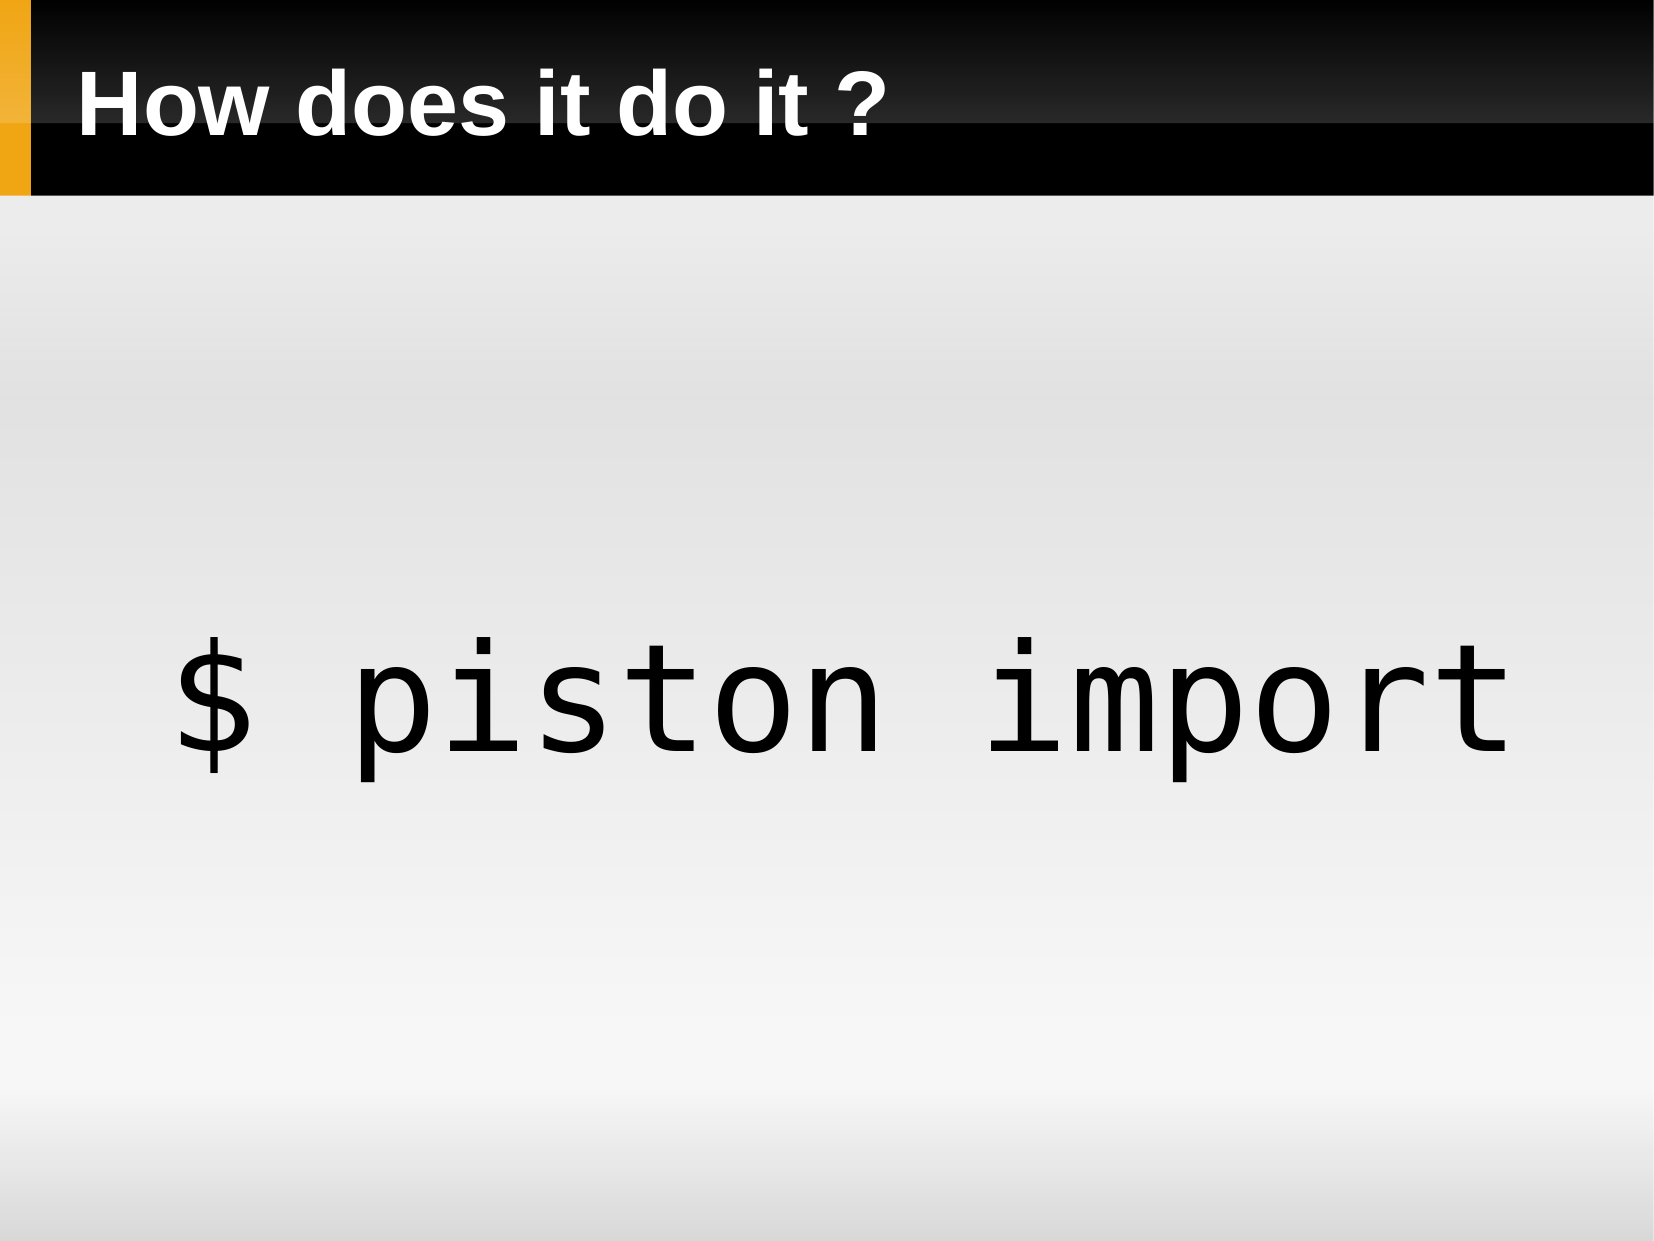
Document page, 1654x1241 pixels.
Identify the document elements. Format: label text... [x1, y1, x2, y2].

title How does it do it ? [76, 7, 1565, 200]
picture [0, 0, 1654, 1241]
subtitle $ piston import [82, 297, 1571, 1102]
